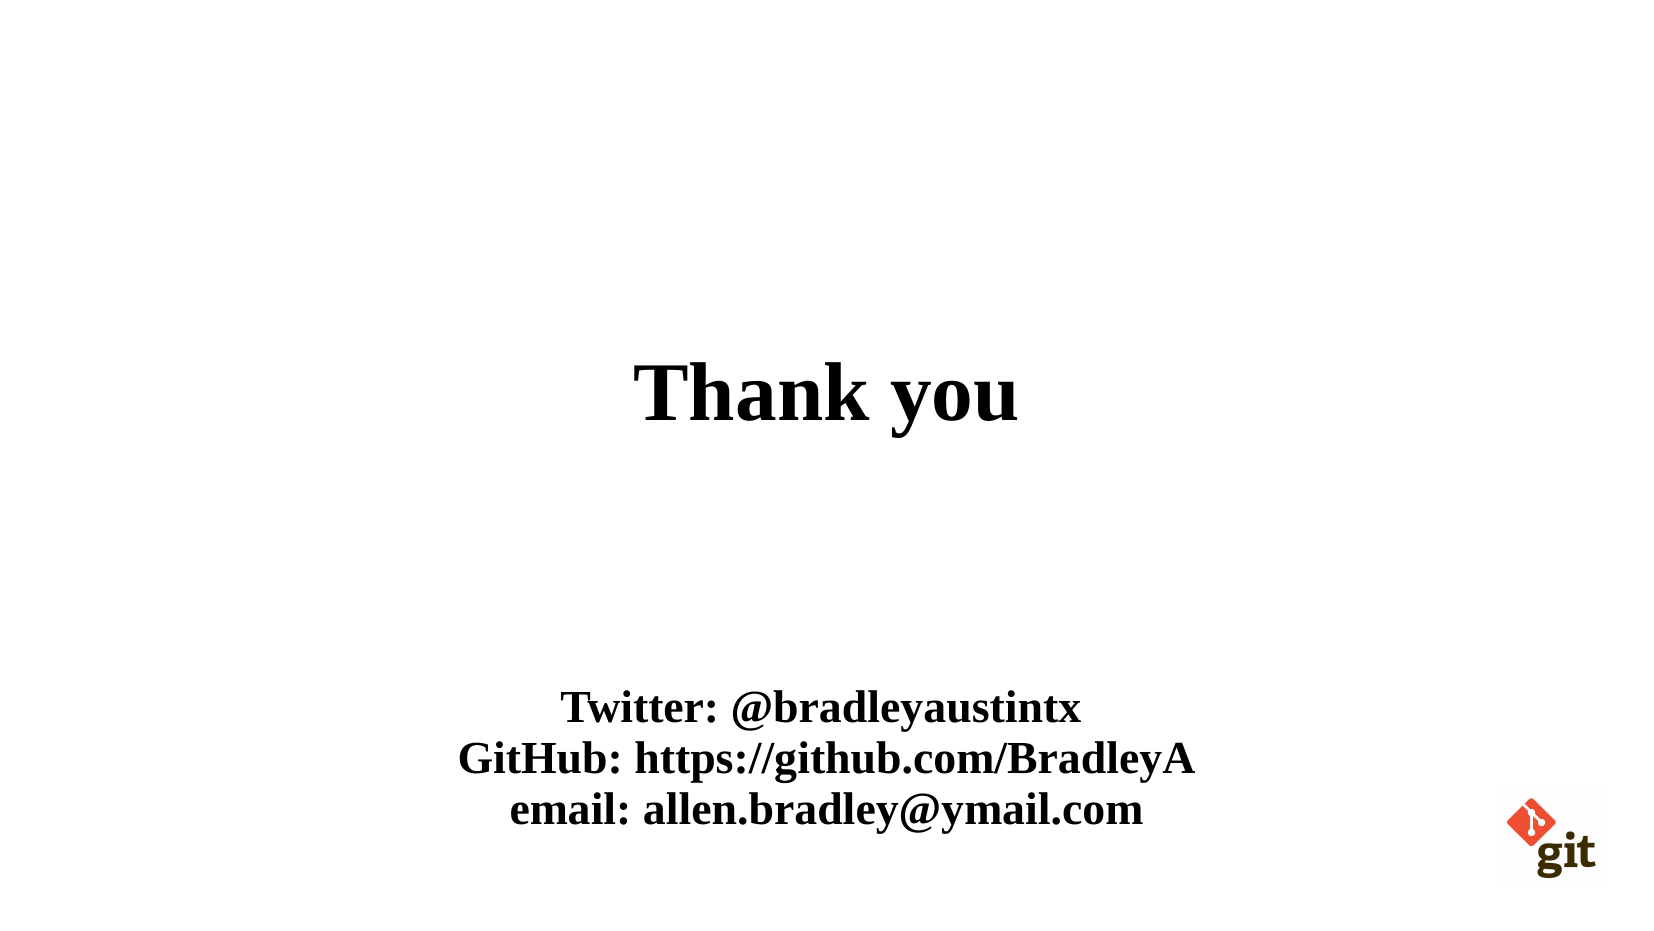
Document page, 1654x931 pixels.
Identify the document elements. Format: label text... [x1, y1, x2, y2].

subtitle Thank you Twitter: @bradleyaustintx GitHub: https://github.com/BradleyA email: allen.bradley@ymail.com [82, 26, 1571, 901]
picture [1497, 789, 1606, 886]
